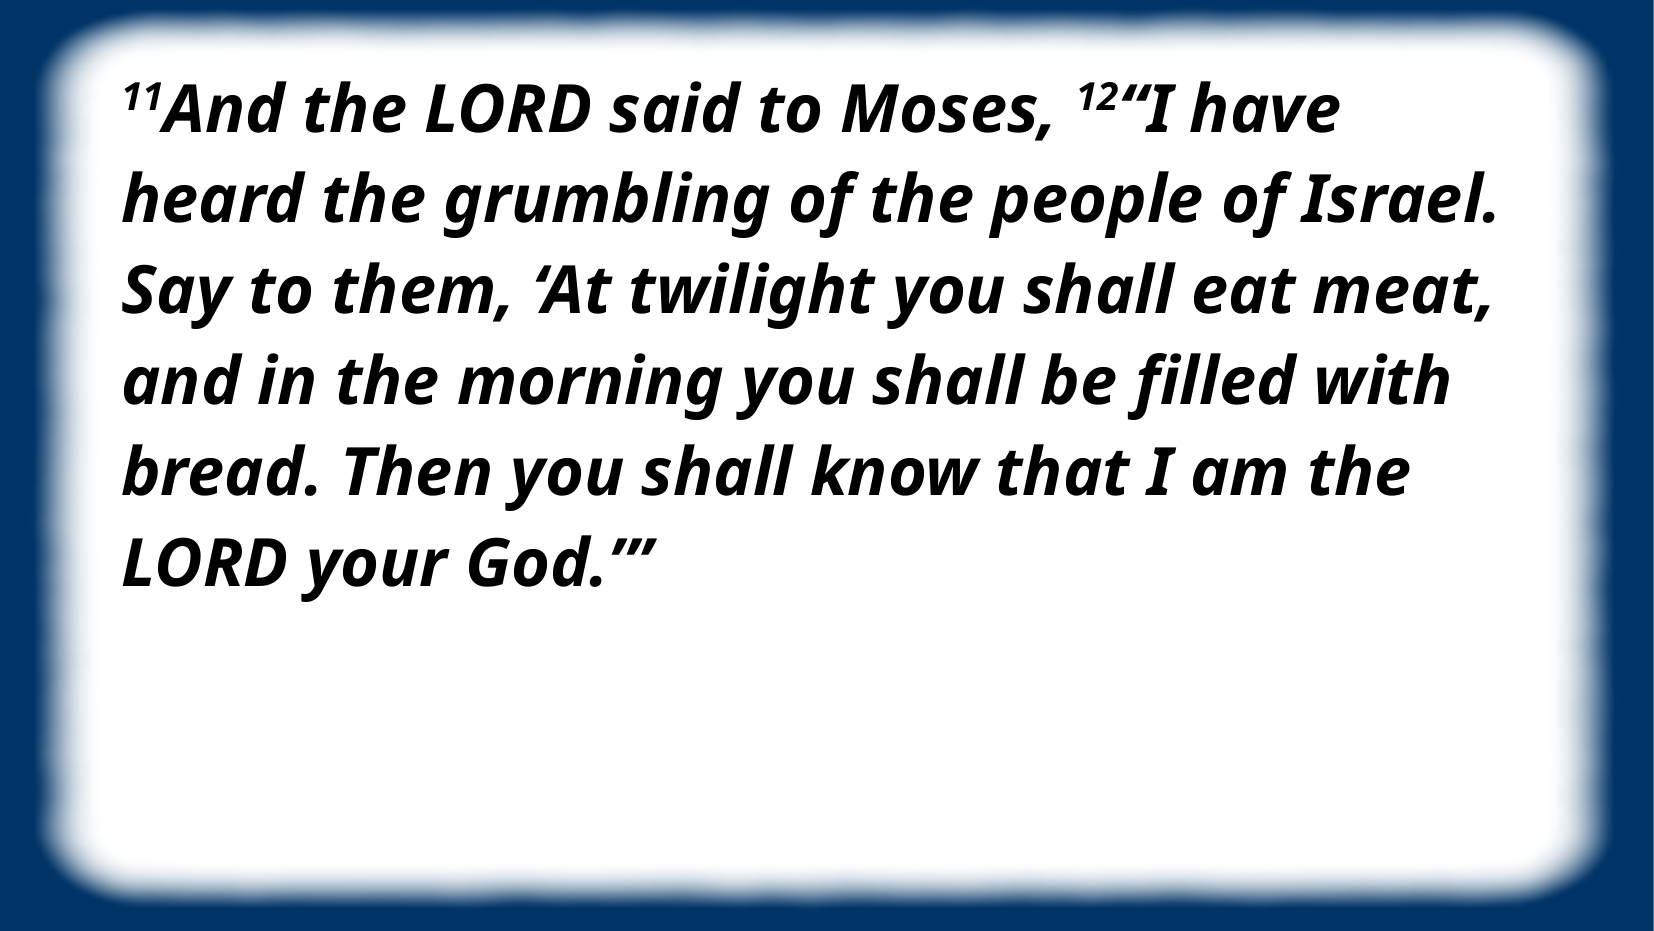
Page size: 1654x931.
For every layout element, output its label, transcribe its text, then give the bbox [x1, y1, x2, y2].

text_box 11And the LORD said to Moses, 12“I have heard the grumbling of the people of Israel. Say to them, ‘At twilight you shall eat meat, and in the morning you shall be filled with bread. Then you shall know that I am the LORD your God.’” [106, 53, 1547, 601]
picture [0, 0, 1654, 931]
